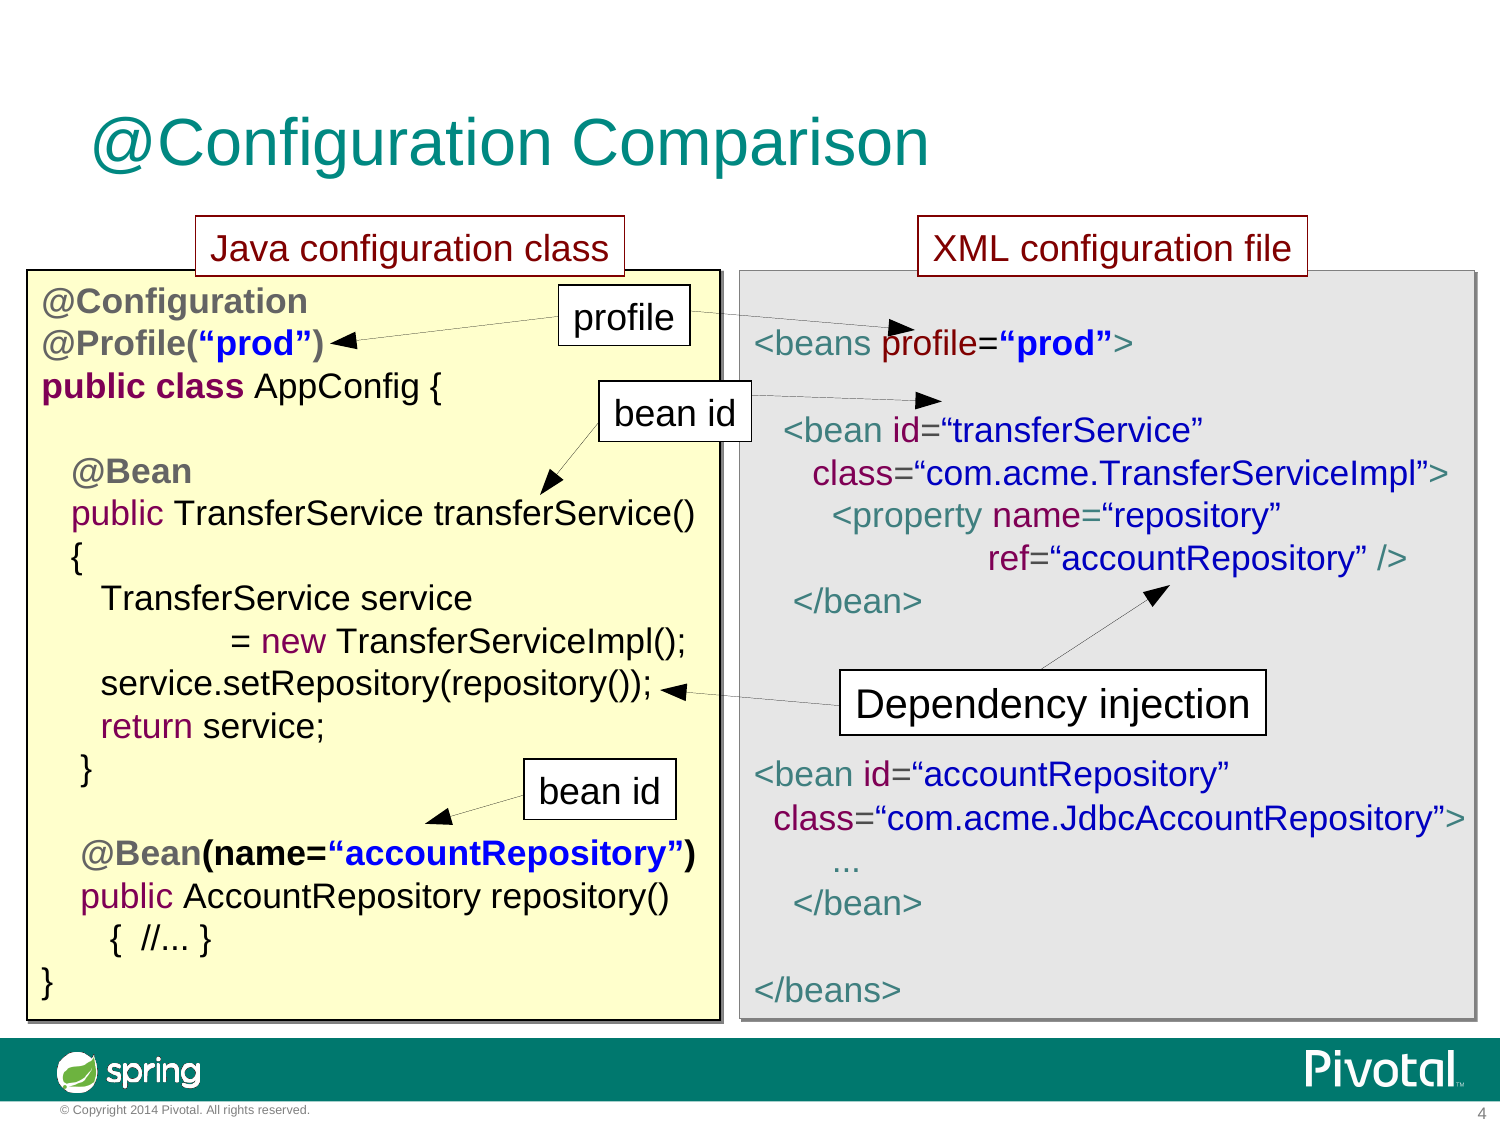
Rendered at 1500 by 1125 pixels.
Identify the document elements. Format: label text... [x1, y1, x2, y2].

text_box <beans profile=“prod”> <bean id=“transferService” class=“com.acme.TransferServiceImpl”> <property name=“repository” ref=“accountRepository” /> </bean> <bean id=“accountRepository” class=“com.acme.JdbcAccountRepository”> ... </bean> </beans> [739, 270, 1475, 1019]
text_box bean id [599, 381, 752, 442]
picture [1306, 1050, 1464, 1087]
picture [32, 1041, 210, 1103]
text_box profile [558, 284, 690, 346]
text_box bean id [523, 758, 677, 820]
title @Configuration Comparison [75, 45, 1426, 233]
text_box Java configuration class [195, 215, 625, 277]
text_box XML configuration file [917, 215, 1308, 277]
text_box @Configuration @Profile(“prod”) public class AppConfig { @Bean public TransferService transferService() { TransferService service = new TransferServiceImpl(); service.setRepository(repository()); return service; } @Bean(name=“accountRepository”) public AccountRepository repository() { //... } } [26, 270, 721, 1021]
text_box Dependency injection [840, 669, 1266, 736]
